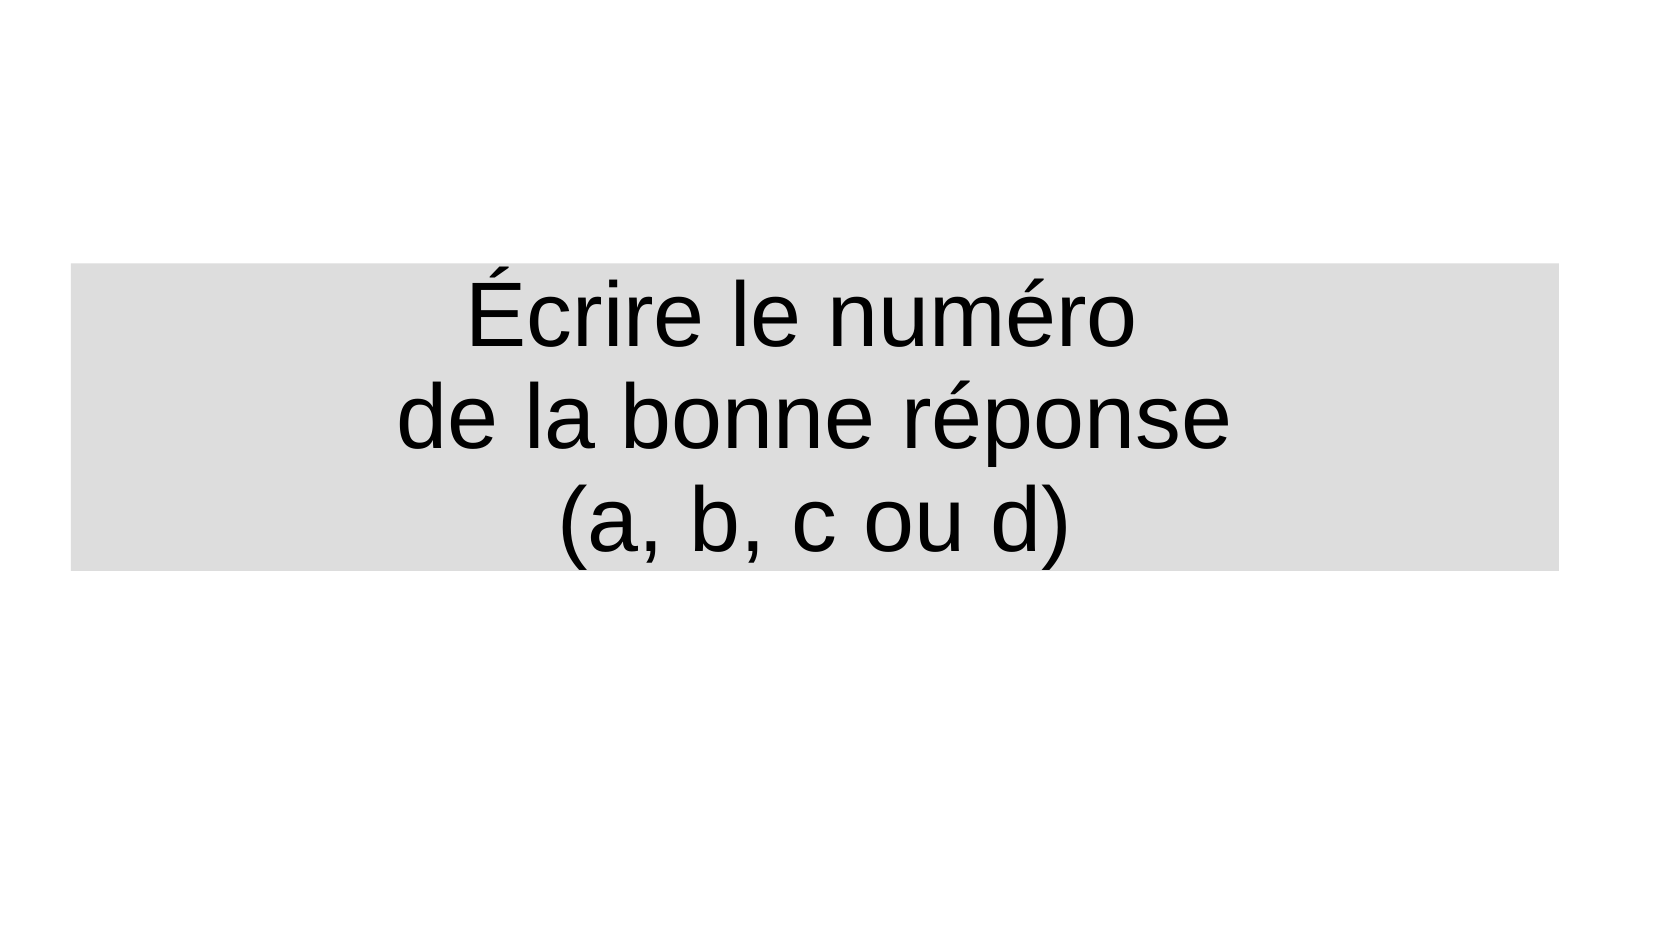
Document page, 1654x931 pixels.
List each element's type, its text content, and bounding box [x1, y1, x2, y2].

title Écrire le numéro de la bonne réponse (a, b, c ou d) [70, 263, 1559, 571]
